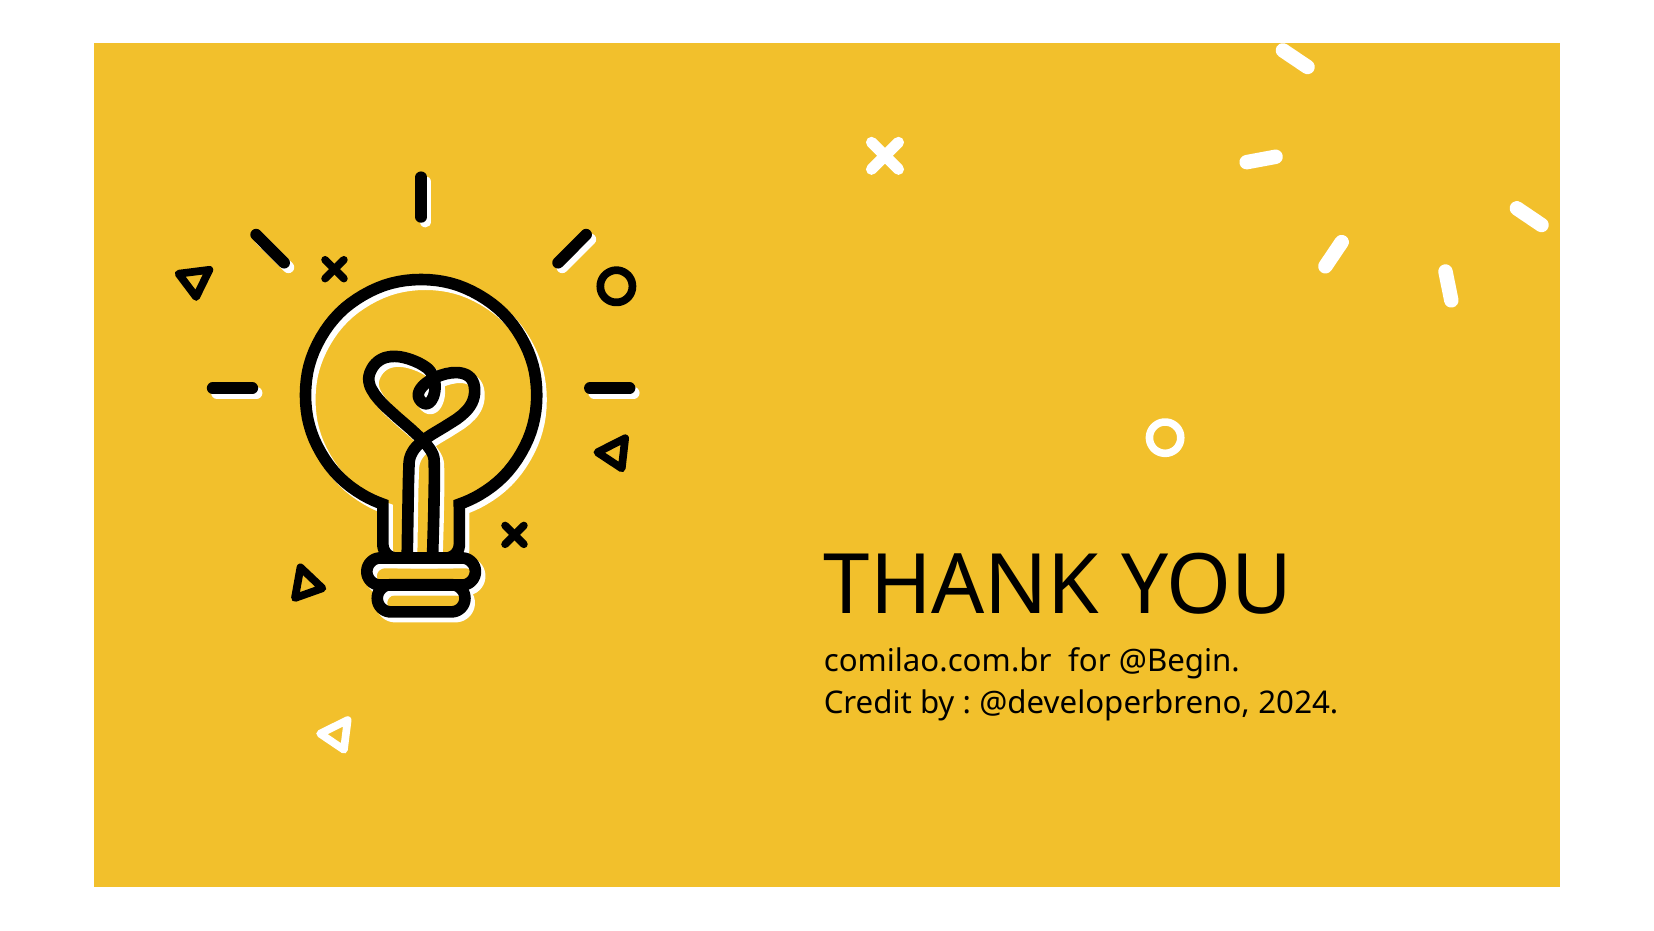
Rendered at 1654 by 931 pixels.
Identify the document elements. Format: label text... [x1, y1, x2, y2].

title THANK YOU [823, 524, 1544, 638]
title comilao.com.br for @Begin. Credit by : @developerbreno, 2024. [823, 626, 1399, 735]
